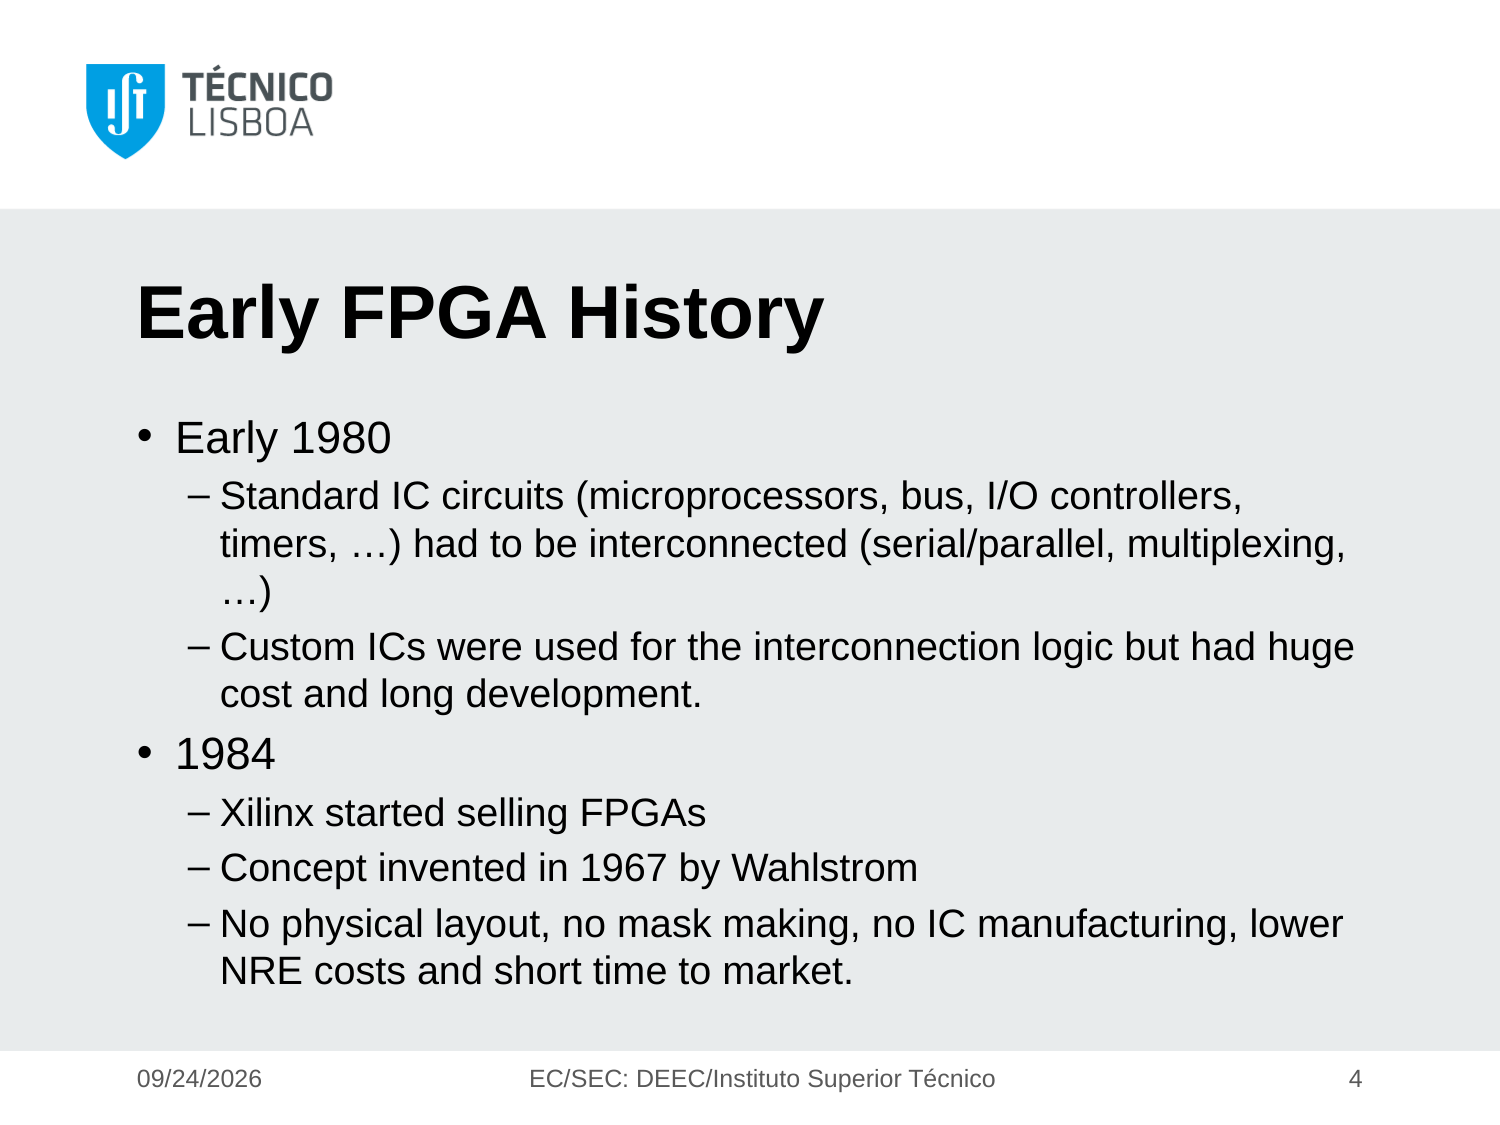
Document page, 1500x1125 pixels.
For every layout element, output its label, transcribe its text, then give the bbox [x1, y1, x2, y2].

title Early FPGA History [121, 237, 1378, 381]
slide_number 10/29/2020 [121, 1052, 425, 1103]
picture [0, 0, 1500, 1125]
footer EC/SEC: DEEC/Instituto Superior Técnico [512, 1052, 1021, 1103]
slide_number <number> [1077, 1052, 1378, 1103]
list Early 1980 Standard IC circuits (microprocessors, bus, I/O controllers, timers, …) had to be interconnected (serial/parallel, multiplexing, …) Custom ICs were used for the interconnection logic but had huge cost and long development. 1984 Xilinx started selling FPGAs Concept invented in 1967 by Wahlstrom No physical layout, no mask making, no IC manufacturing, lower NRE costs and short time to market. [121, 400, 1378, 1005]
